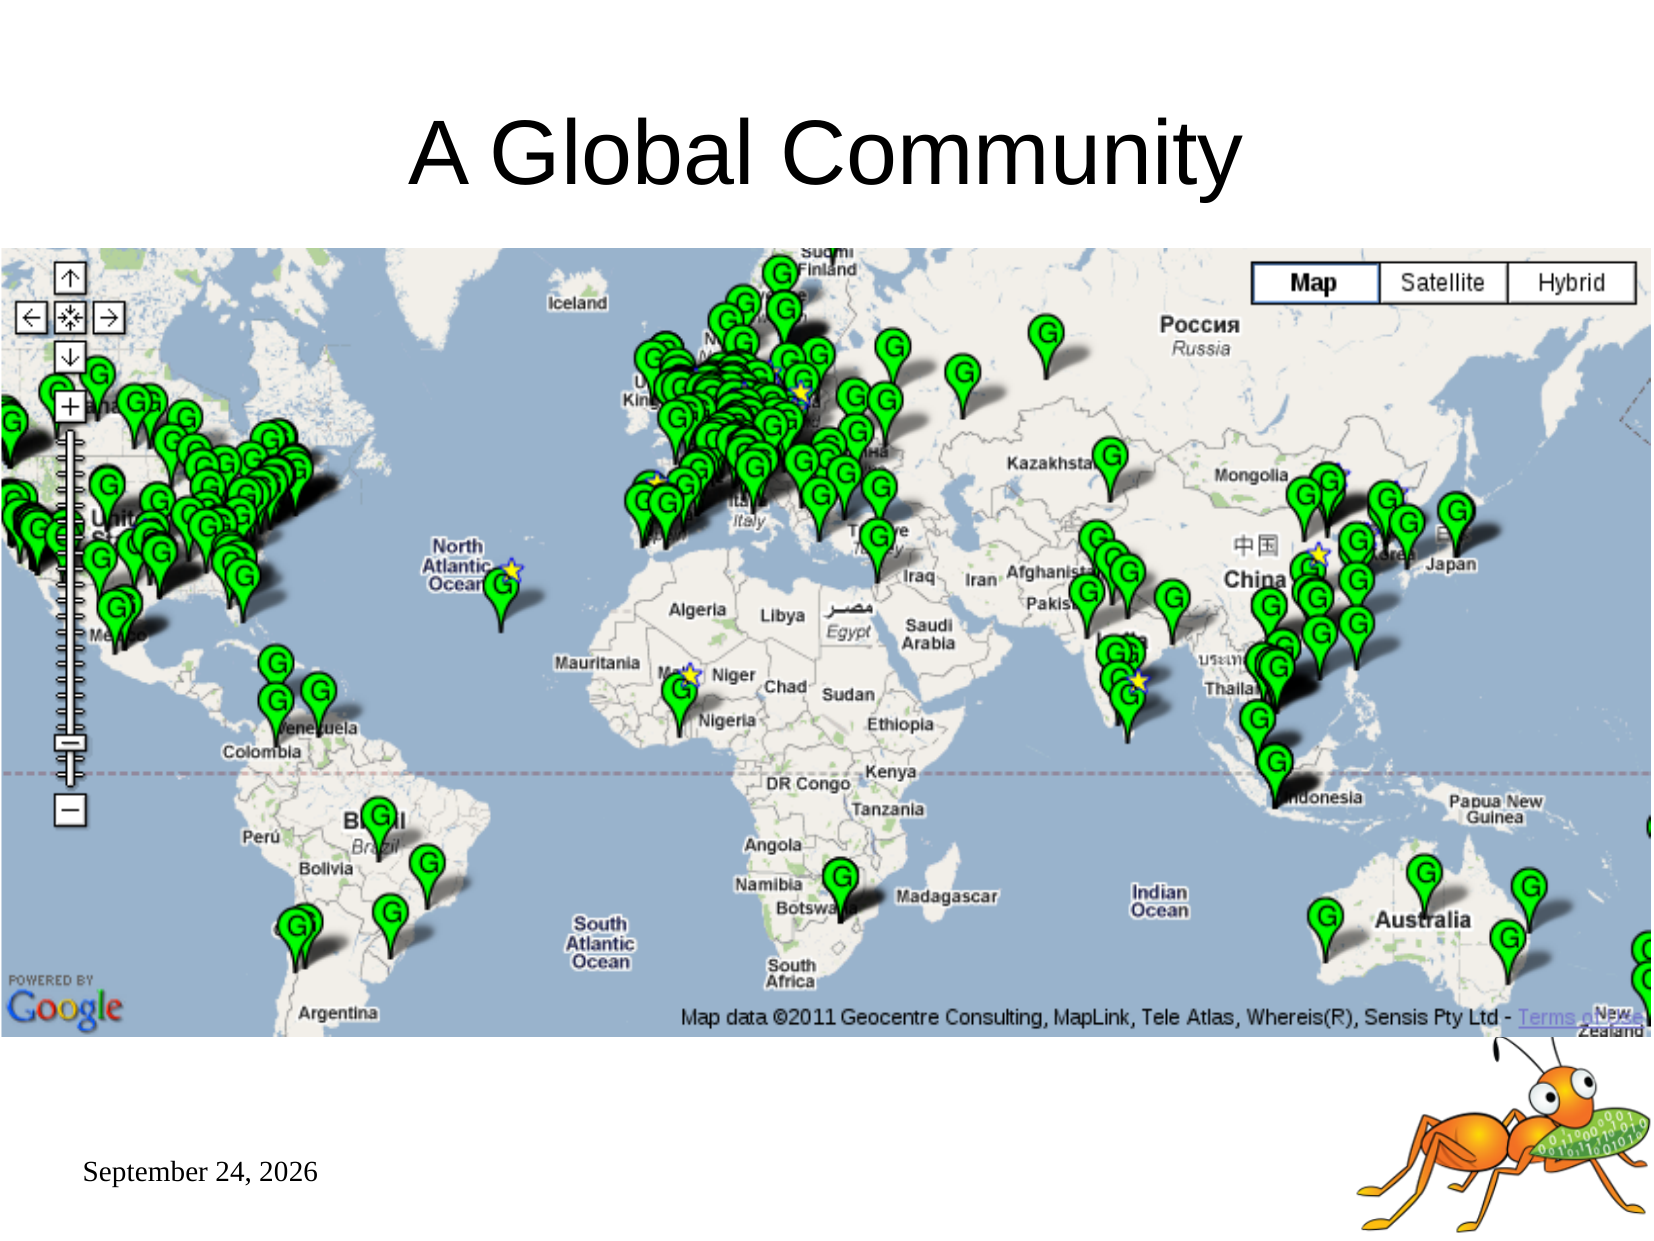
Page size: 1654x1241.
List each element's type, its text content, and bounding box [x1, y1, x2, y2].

title A Global Community [82, 49, 1571, 257]
picture [0, 248, 1654, 1235]
